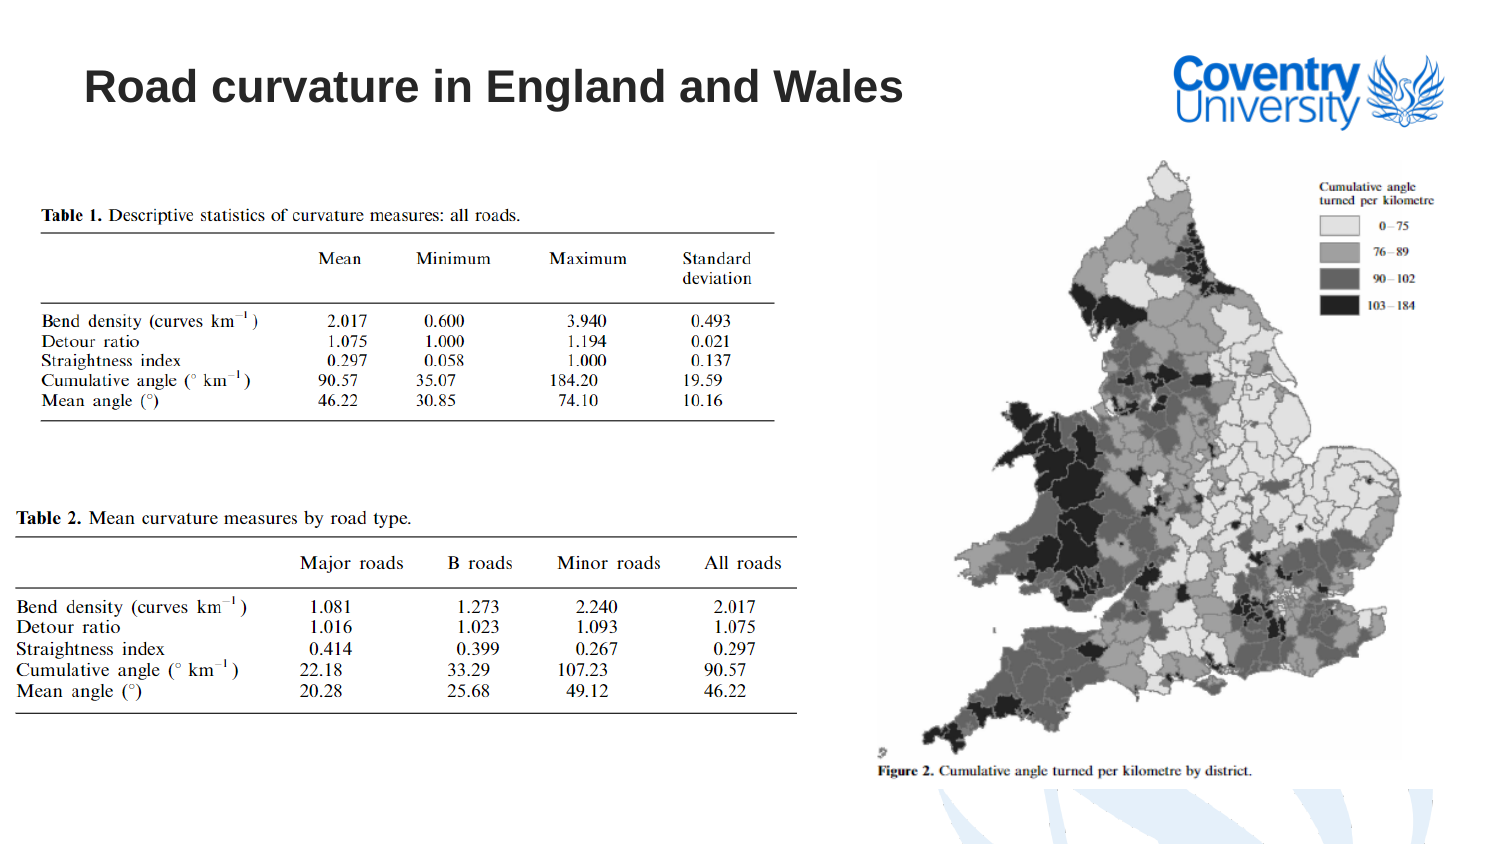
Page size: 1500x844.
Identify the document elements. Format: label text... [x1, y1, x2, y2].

picture [1169, 52, 1450, 132]
picture [858, 153, 1457, 844]
picture [0, 508, 804, 730]
picture [28, 199, 787, 431]
title Road curvature in England and Wales [68, 55, 1363, 174]
